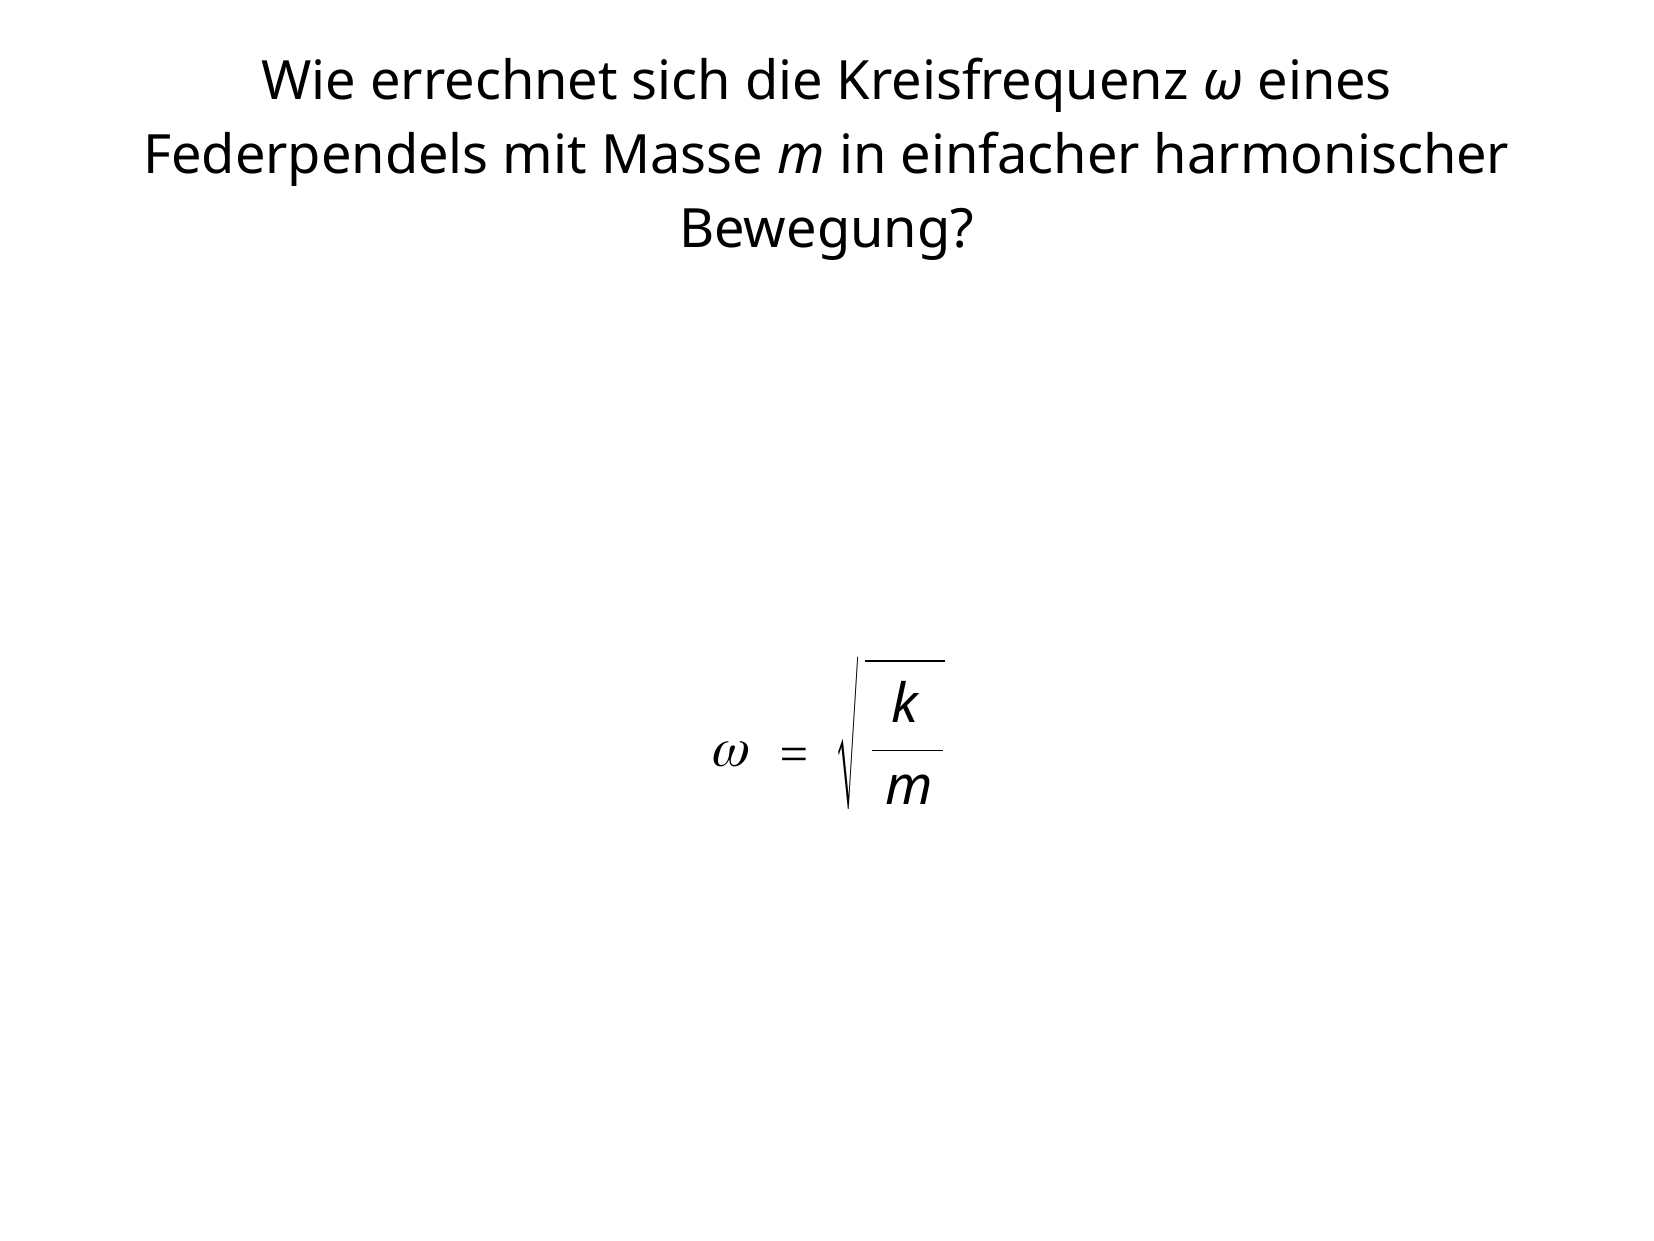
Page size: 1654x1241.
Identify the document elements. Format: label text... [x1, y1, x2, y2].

chart [702, 656, 951, 820]
title Wie errechnet sich die Kreisfrequenz ω eines Federpendels mit Masse m in einfacher harmonischer Bewegung? [82, 49, 1571, 257]
